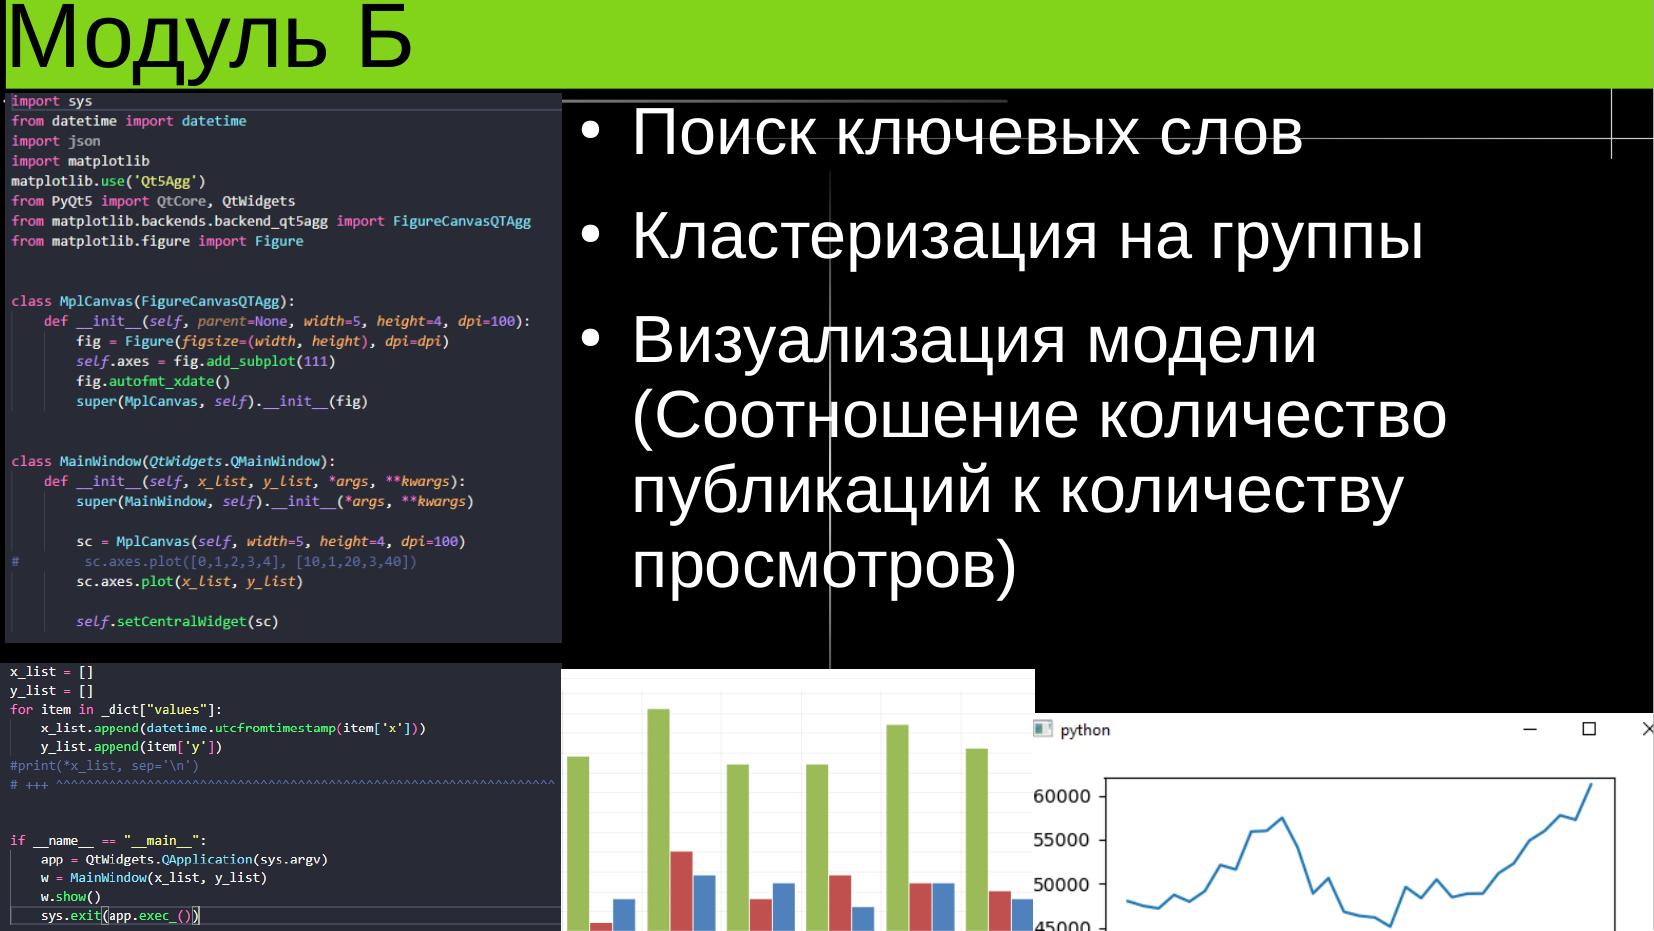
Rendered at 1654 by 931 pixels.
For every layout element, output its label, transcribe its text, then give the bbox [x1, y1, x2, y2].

picture [5, 93, 562, 643]
title Модуль Б [5, 0, 1654, 89]
list Поиск ключевых слов Кластеризация на группы Визуализация модели (Соотношение количество публикаций к количеству просмотров) [561, 93, 1654, 656]
picture [0, 663, 1654, 931]
